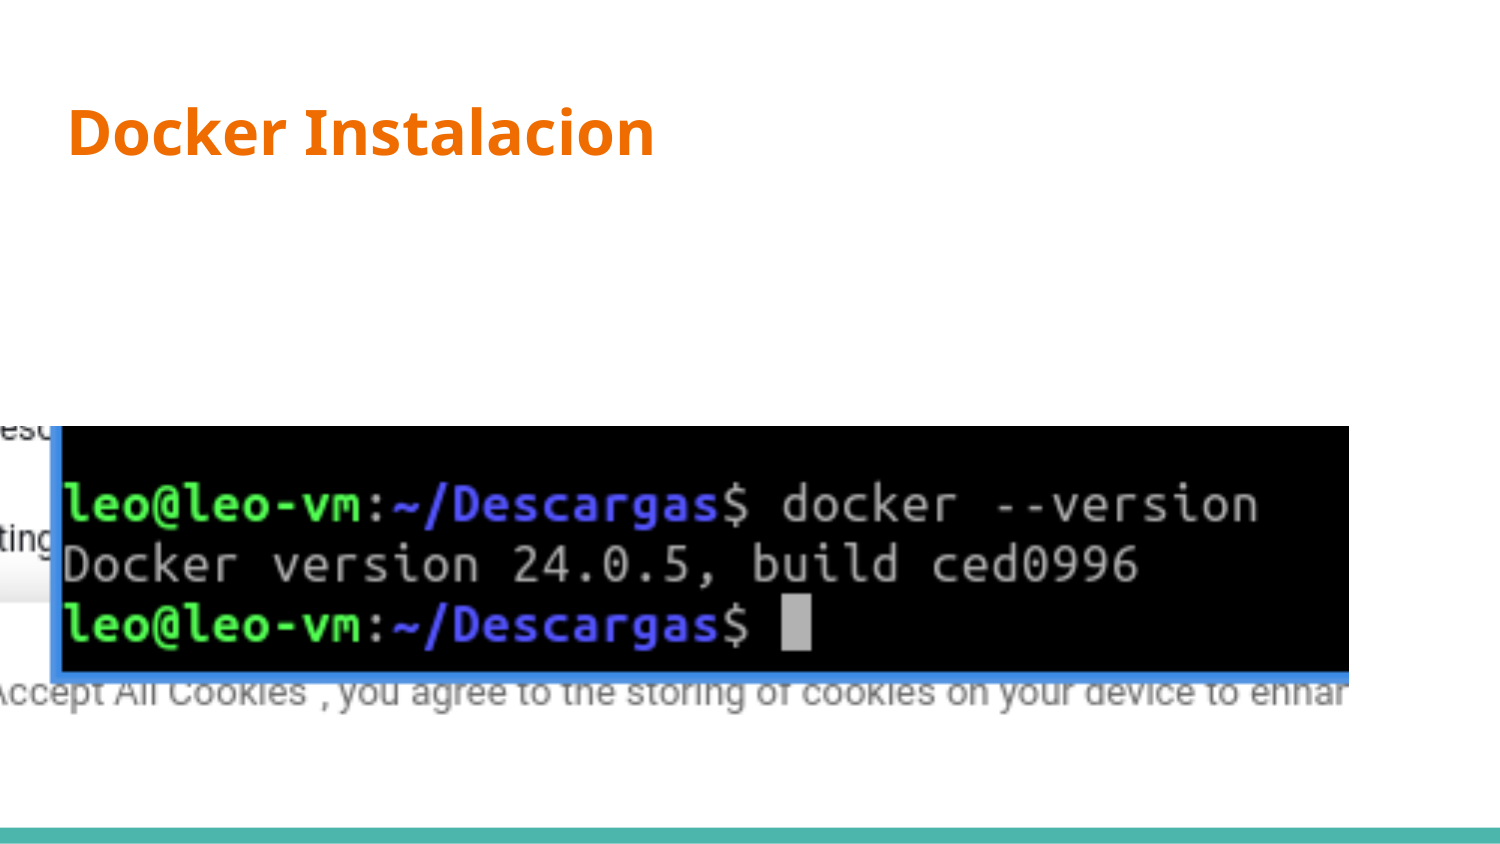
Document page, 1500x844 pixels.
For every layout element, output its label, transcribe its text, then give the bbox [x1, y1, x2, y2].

picture [0, 426, 1349, 730]
title Docker Instalacion [51, 72, 1449, 189]
